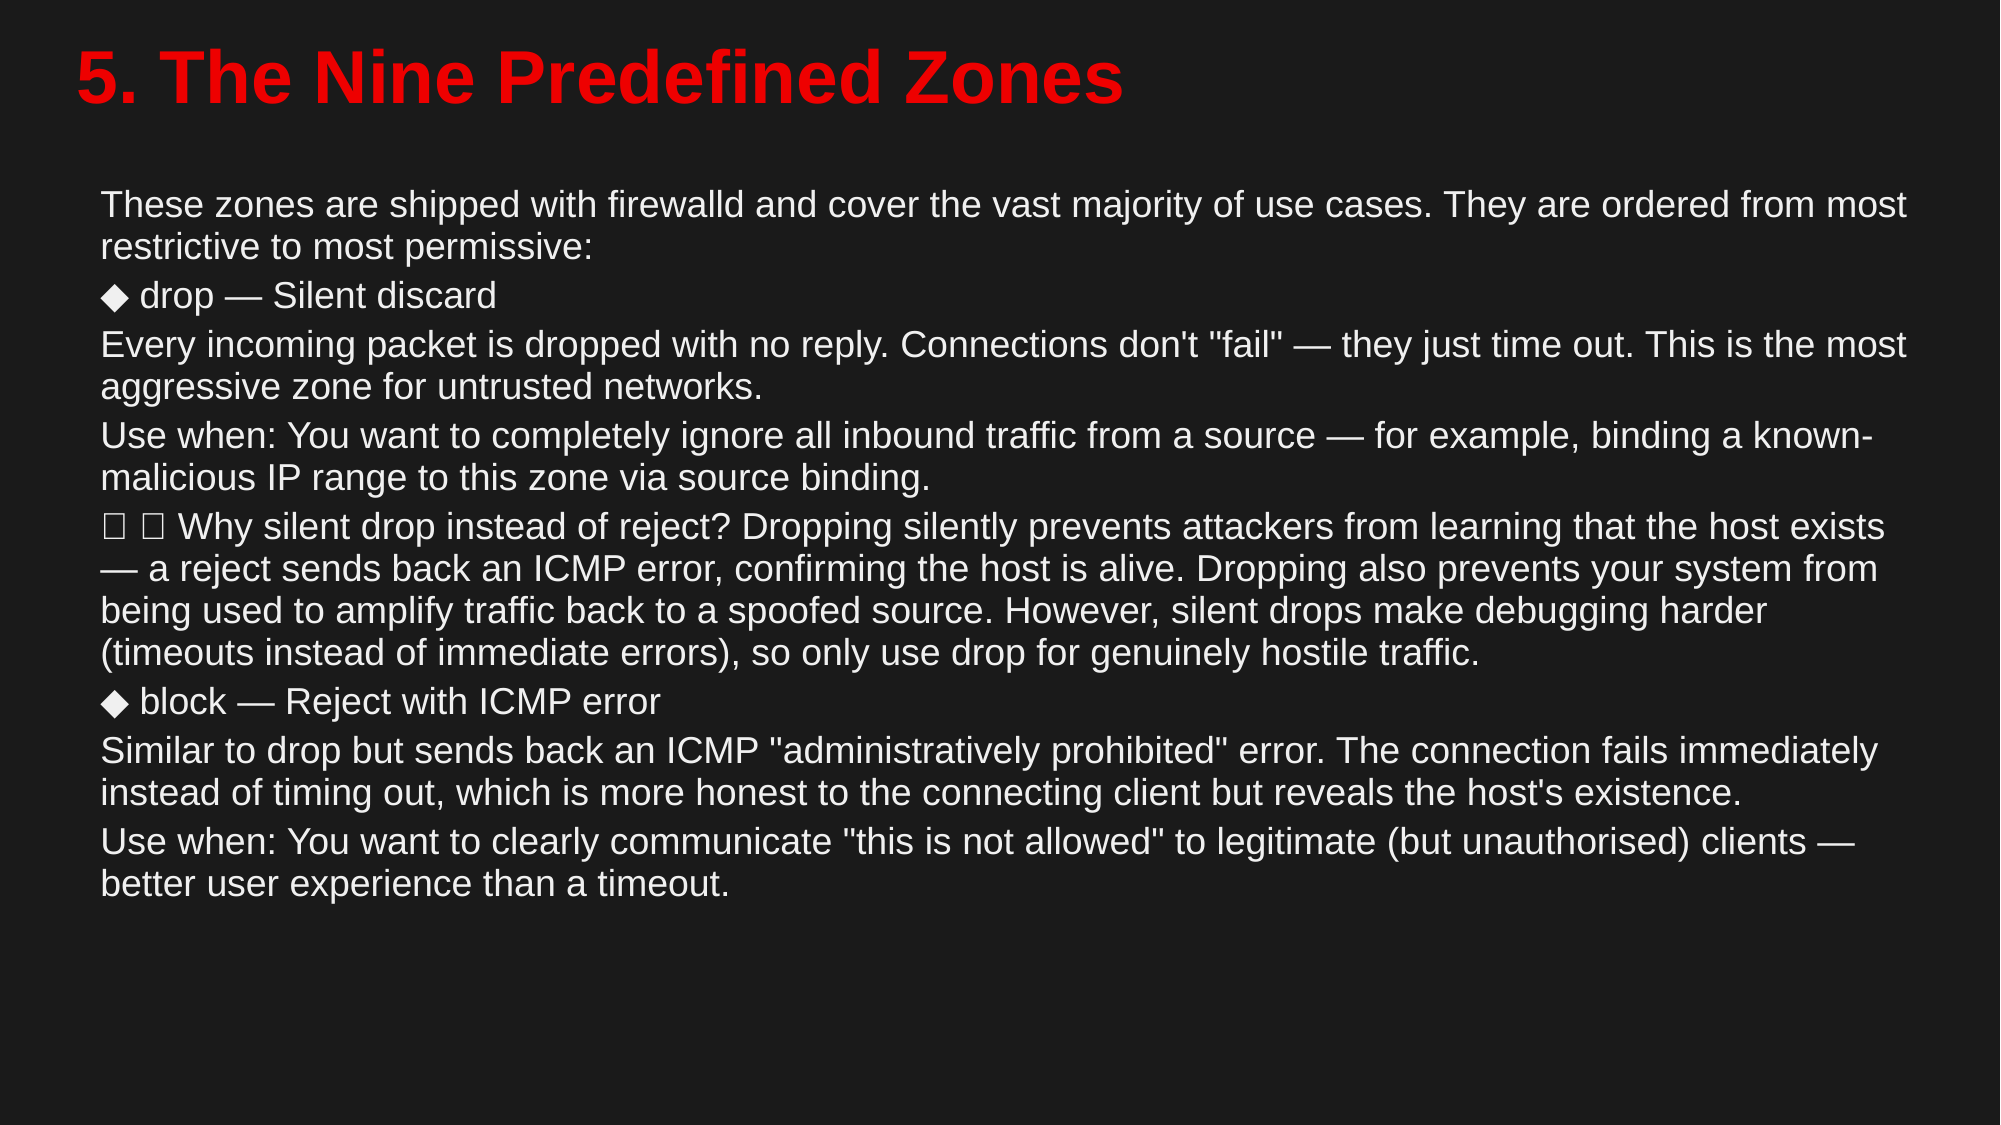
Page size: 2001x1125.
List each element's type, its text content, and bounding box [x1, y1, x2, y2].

text_box 5. The Nine Predefined Zones [59, 23, 1942, 154]
text_box These zones are shipped with firewalld and cover the vast majority of use cases. They are ordered from most restrictive to most permissive: ◆ drop — Silent discard Every incoming packet is dropped with no reply. Connections don't "fail" — they just time out. This is the most aggressive zone for untrusted networks. Use when: You want to completely ignore all inbound traffic from a source — for example, binding a known-malicious IP range to this zone via source binding. 💡 💡 Why silent drop instead of reject? Dropping silently prevents attackers from learning that the host exists — a reject sends back an ICMP error, confirming the host is alive. Dropping also prevents your system from being used to amplify traffic back to a spoofed source. However, silent drops make debugging harder (timeouts instead of immediate errors), so only use drop for genuinely hostile traffic. ◆ block — Reject with ICMP error Similar to drop but sends back an ICMP "administratively prohibited" error. The connection fails immediately instead of timing out, which is more honest to the connecting client but reveals the host's existence. Use when: You want to clearly communicate "this is not allowed" to legitimate (but unauthorised) clients — better user experience than a timeout. [59, 171, 1942, 1087]
